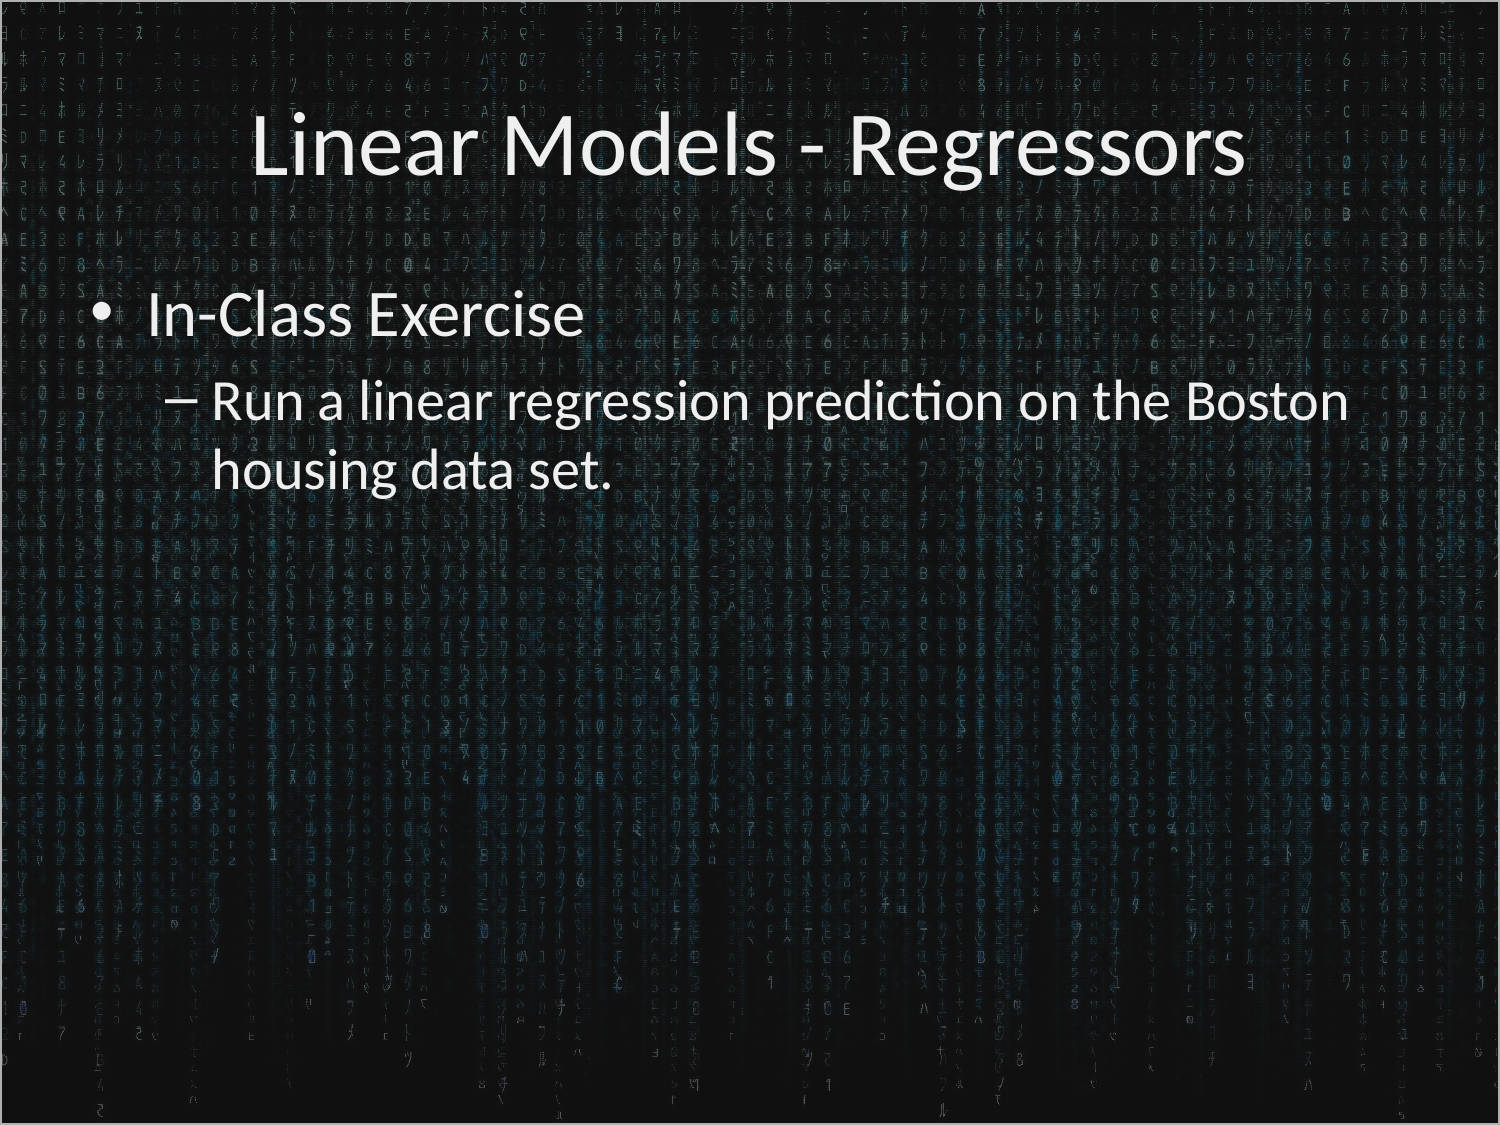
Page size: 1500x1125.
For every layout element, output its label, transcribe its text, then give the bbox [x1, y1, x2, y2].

text_box [0, 0, 1500, 1125]
list In-Class Exercise Run a linear regression prediction on the Boston housing data set. [75, 262, 1425, 1005]
title Linear Models - Regressors [75, 45, 1425, 233]
